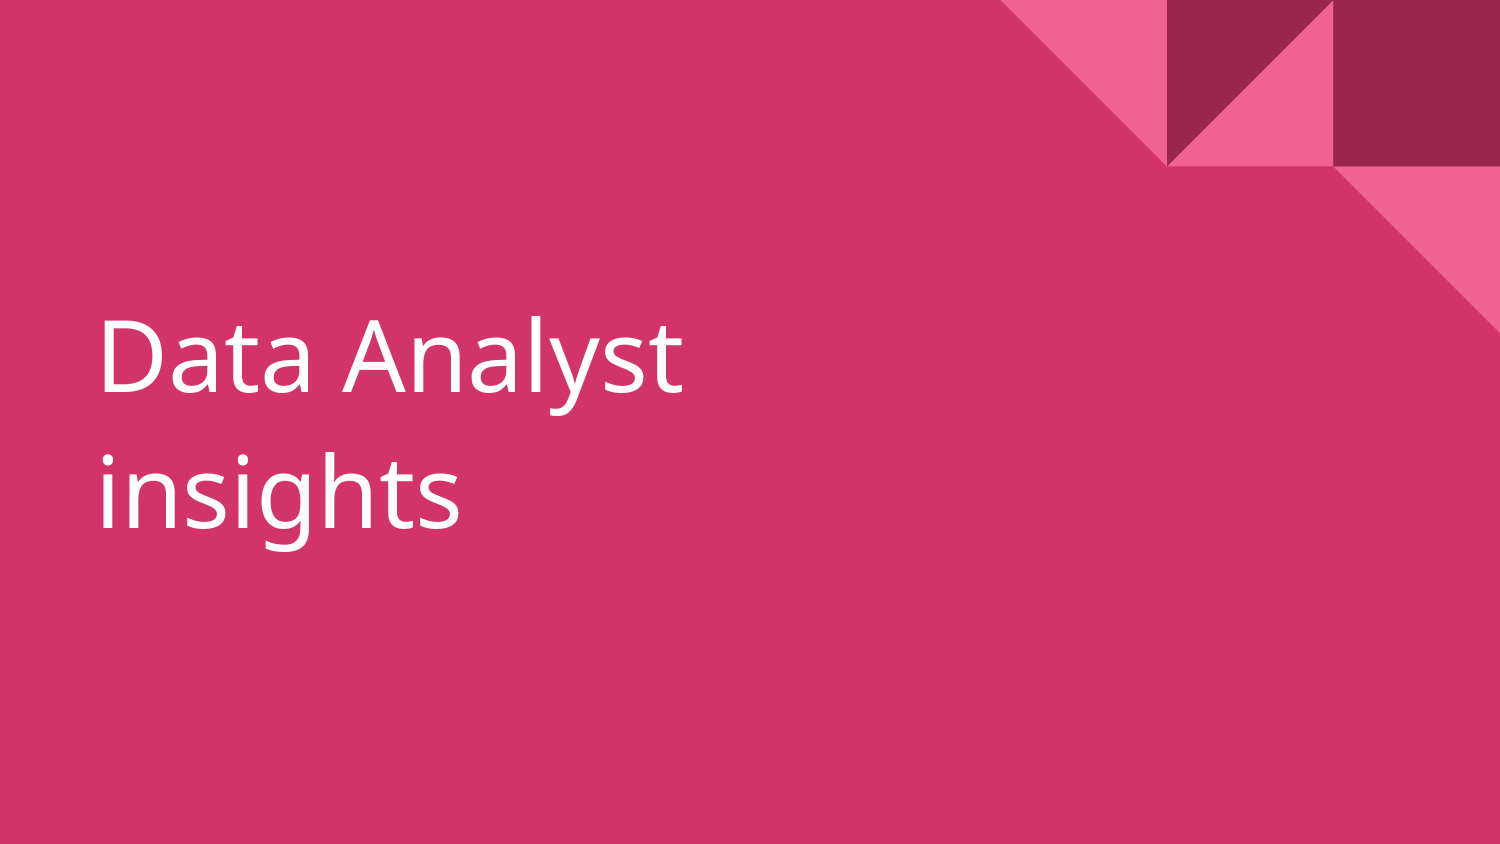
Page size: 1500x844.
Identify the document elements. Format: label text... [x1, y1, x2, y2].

title Data Analyst insights [80, 86, 1003, 758]
